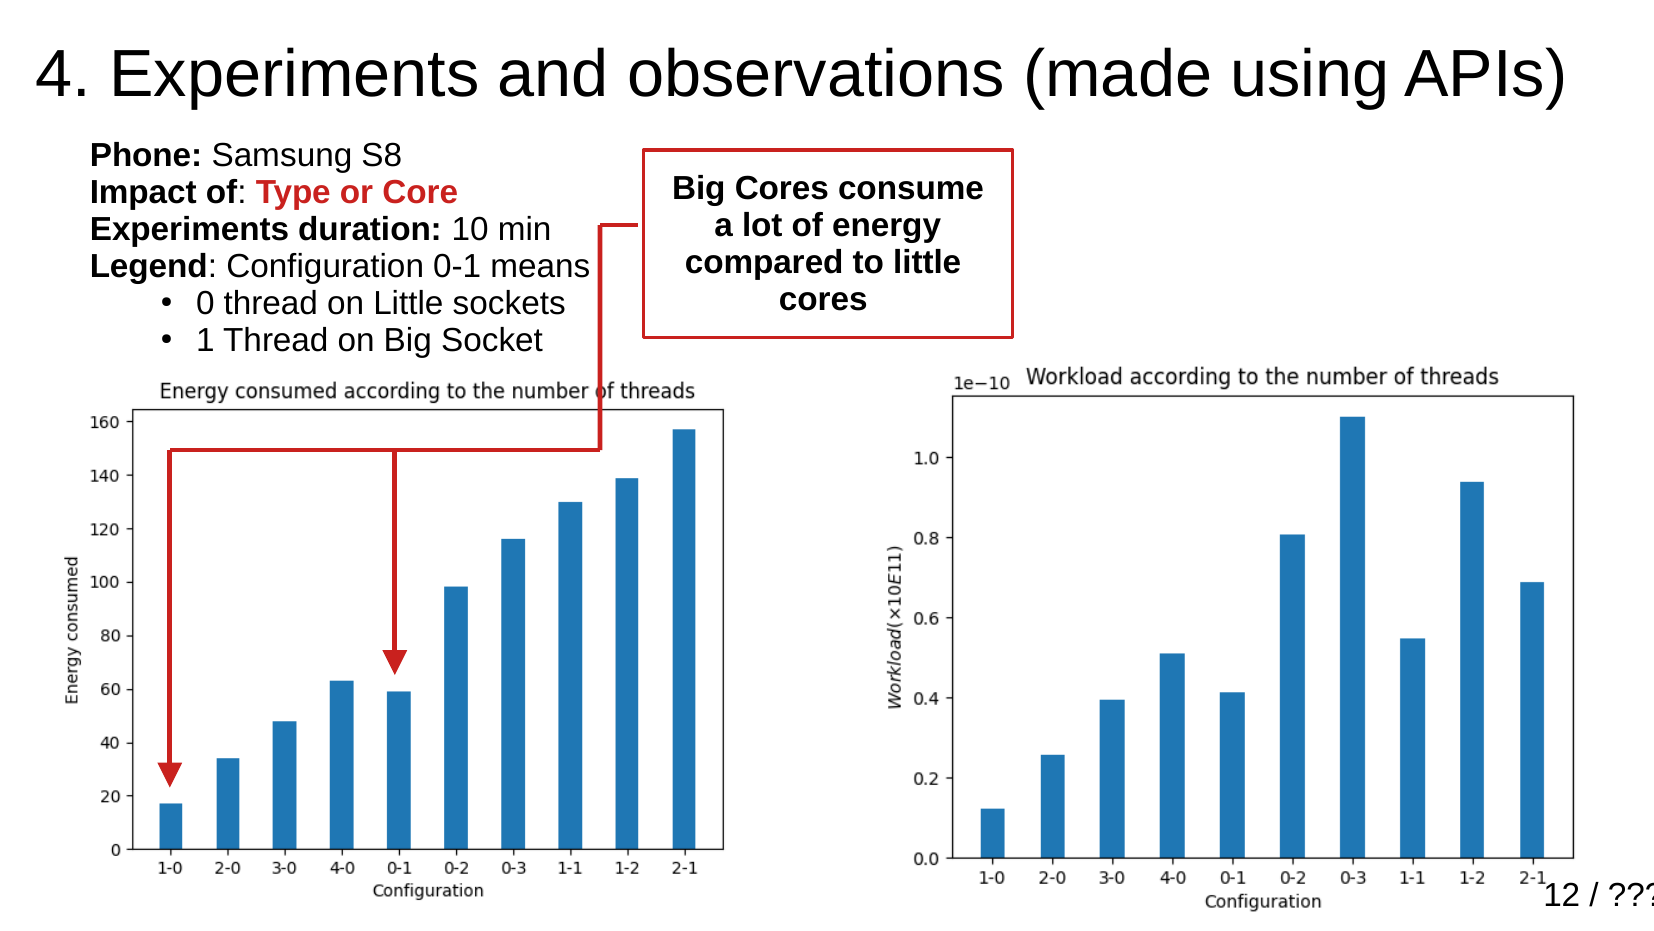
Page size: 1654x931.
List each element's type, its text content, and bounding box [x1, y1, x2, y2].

picture [852, 323, 1653, 924]
picture [37, 340, 799, 912]
title 4. Experiments and observations (made using APIs) [35, 0, 1629, 148]
text_box 12 / ??? [1528, 868, 1654, 931]
text_box Big Cores consume a lot of energy compared to little cores [643, 149, 1013, 338]
text_box Phone: Samsung S8 Impact of: Type or Core Experiments duration: 10 min Legend: Configuration 0-1 means 0 thread on Little sockets 1 Thread on Big Socket [75, 129, 638, 367]
